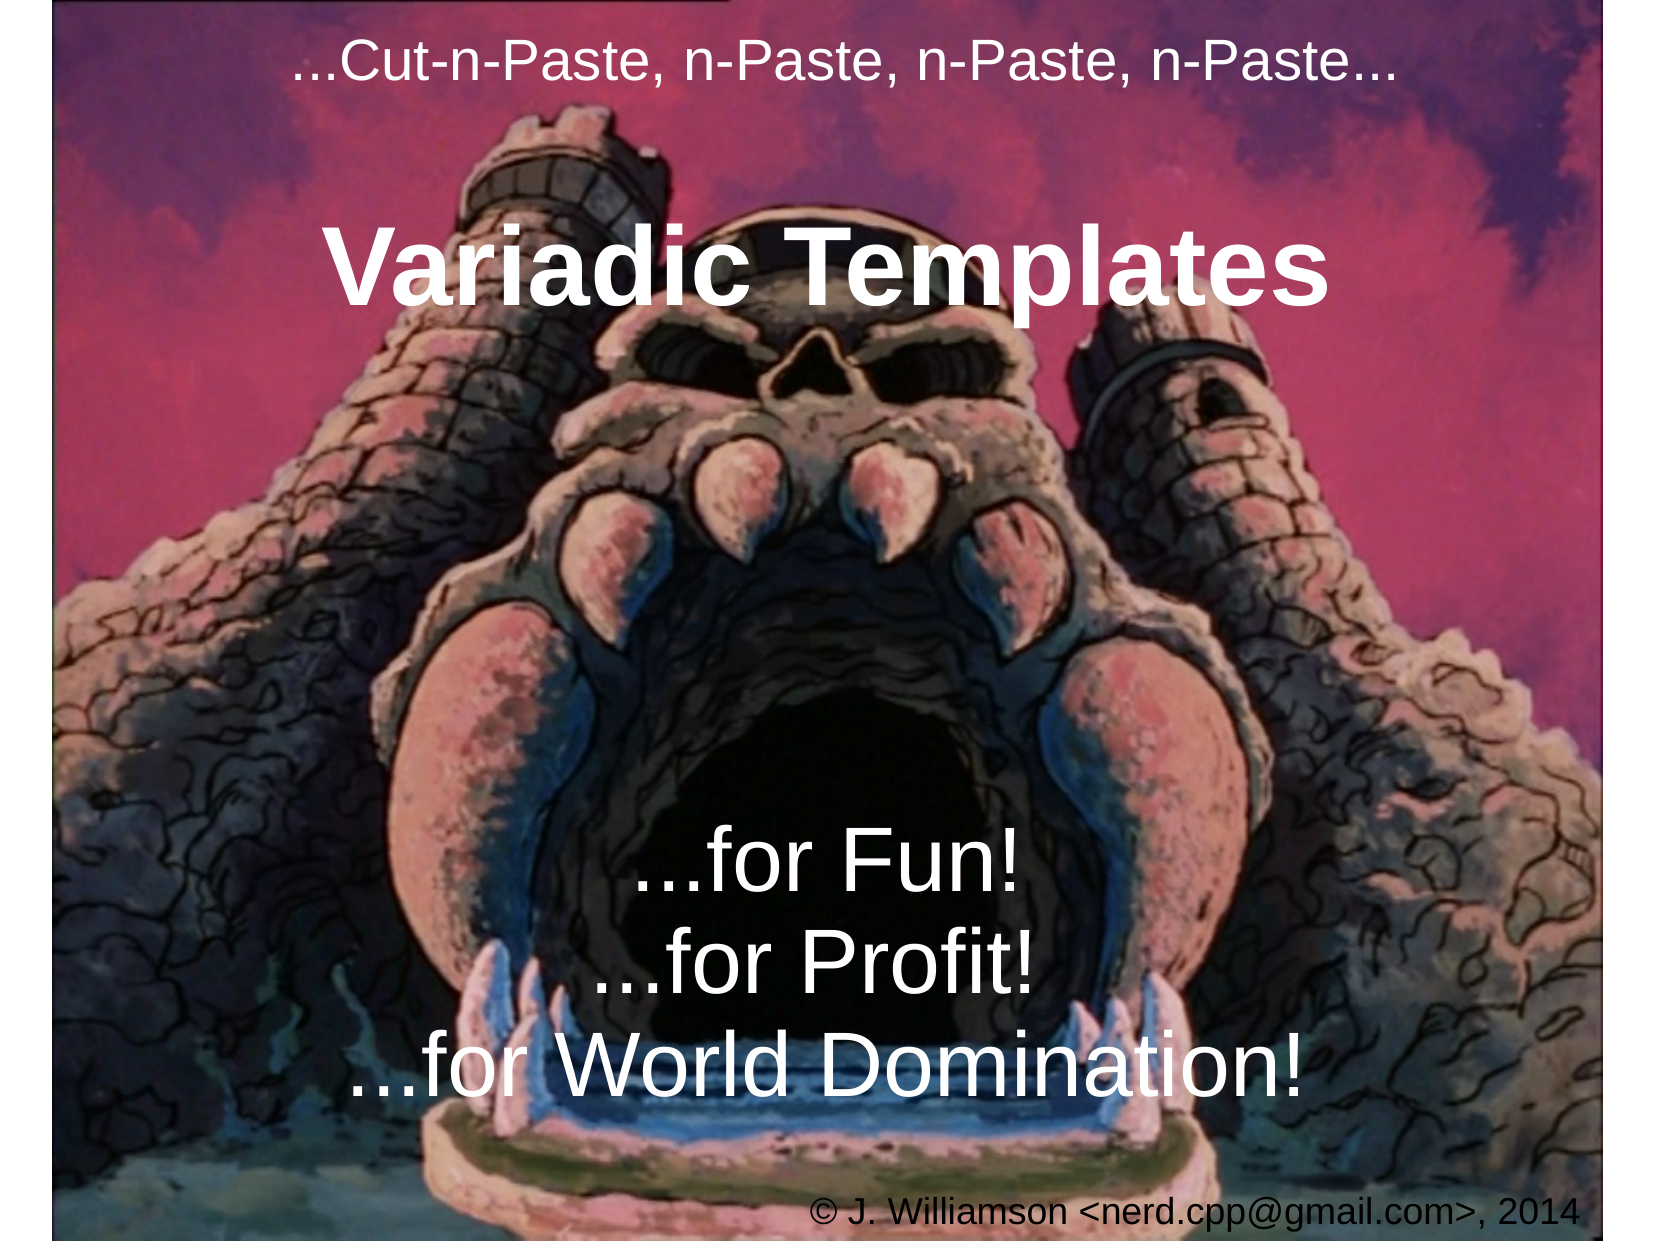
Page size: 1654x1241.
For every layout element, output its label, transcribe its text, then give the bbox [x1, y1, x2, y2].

text_box © J. Williamson <nerd.cpp@gmail.com>, 2014 [795, 1183, 1596, 1241]
subtitle Variadic Templates ...for Fun! ...for Profit! ...for World Domination! [82, 105, 1571, 1216]
title ...Cut-n-Paste, n-Paste, n-Paste, n-Paste... [101, 15, 1591, 106]
picture [52, 0, 1603, 1241]
